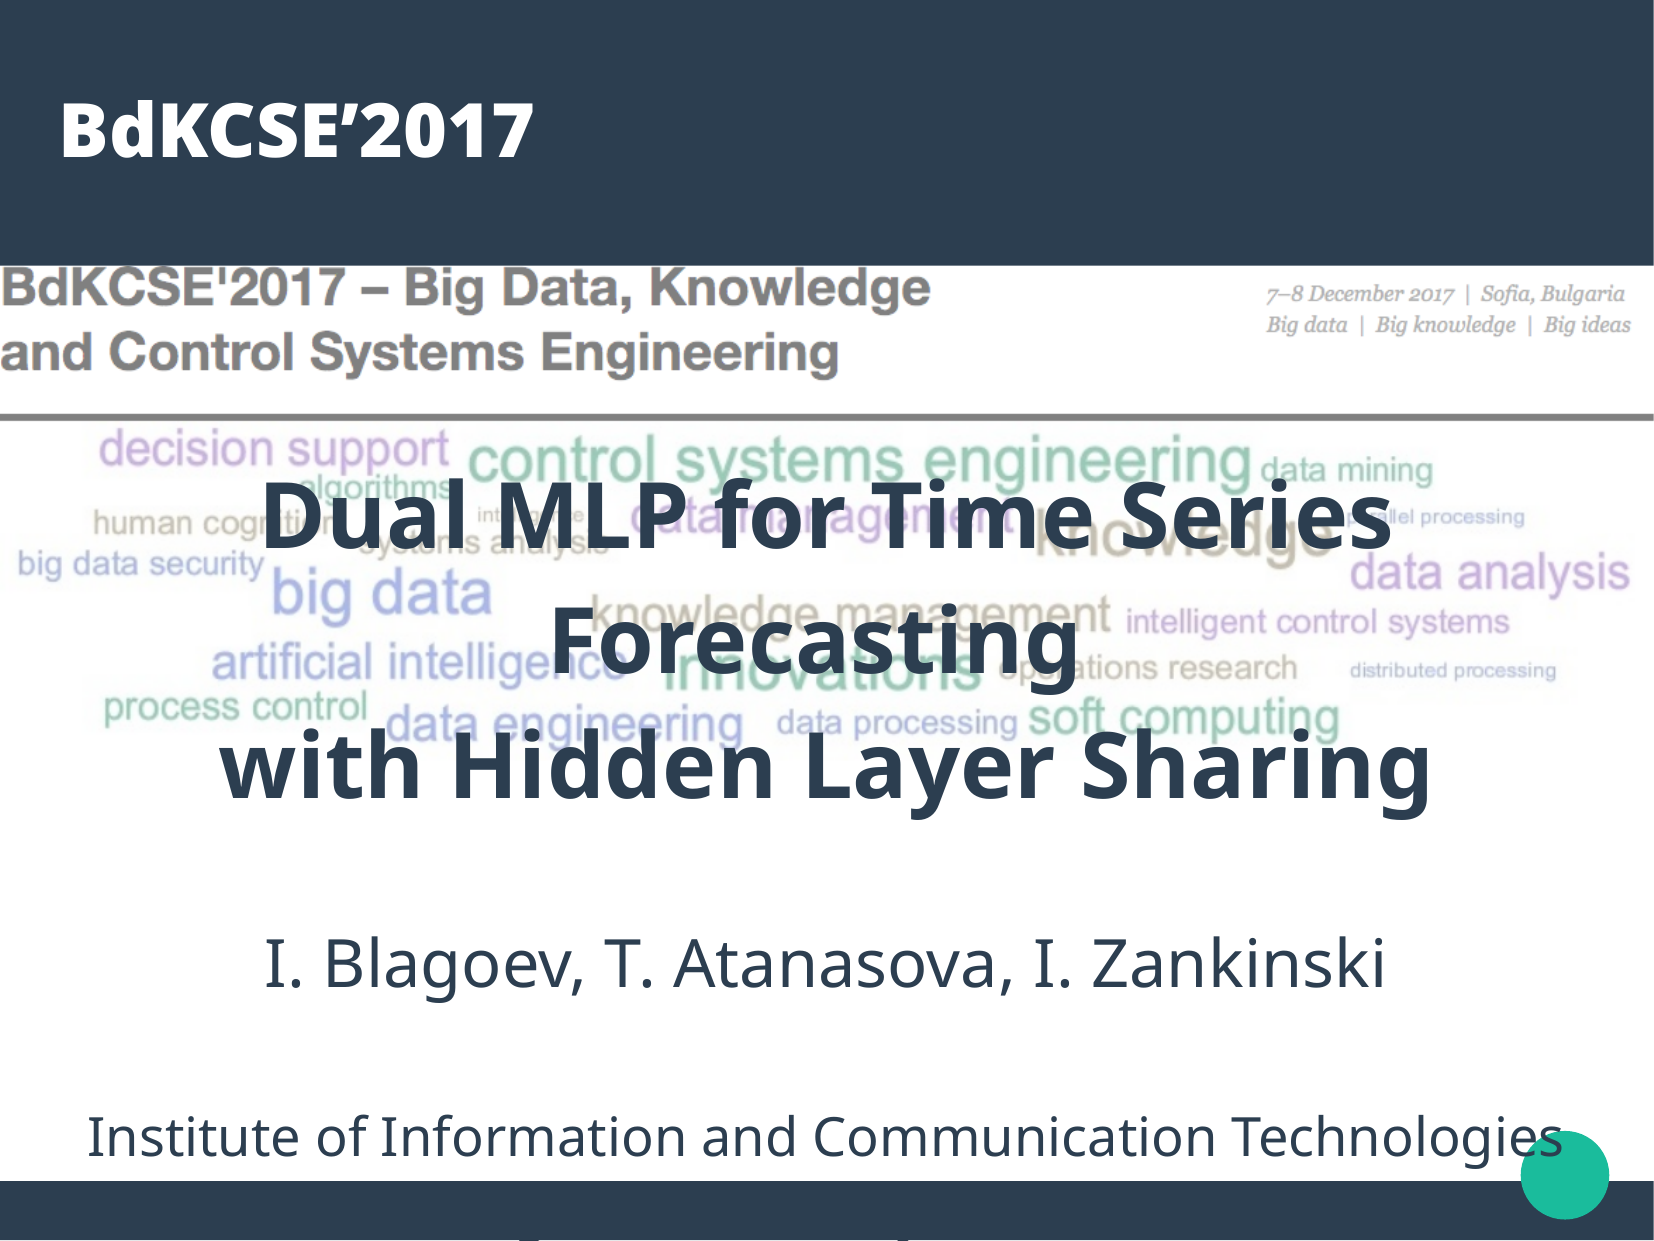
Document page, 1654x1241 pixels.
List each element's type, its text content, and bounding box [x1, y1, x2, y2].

title BdKCSE’2017 [59, 49, 1595, 207]
picture [0, 266, 1654, 761]
subtitle Dual MLP for Time Series Forecasting with Hidden Layer Sharing I. Blagoev, T. Atanasova, I. Zankinski Institute of Information and Communication Technologies Bulgarian Academy of Sciences [59, 419, 1595, 1153]
